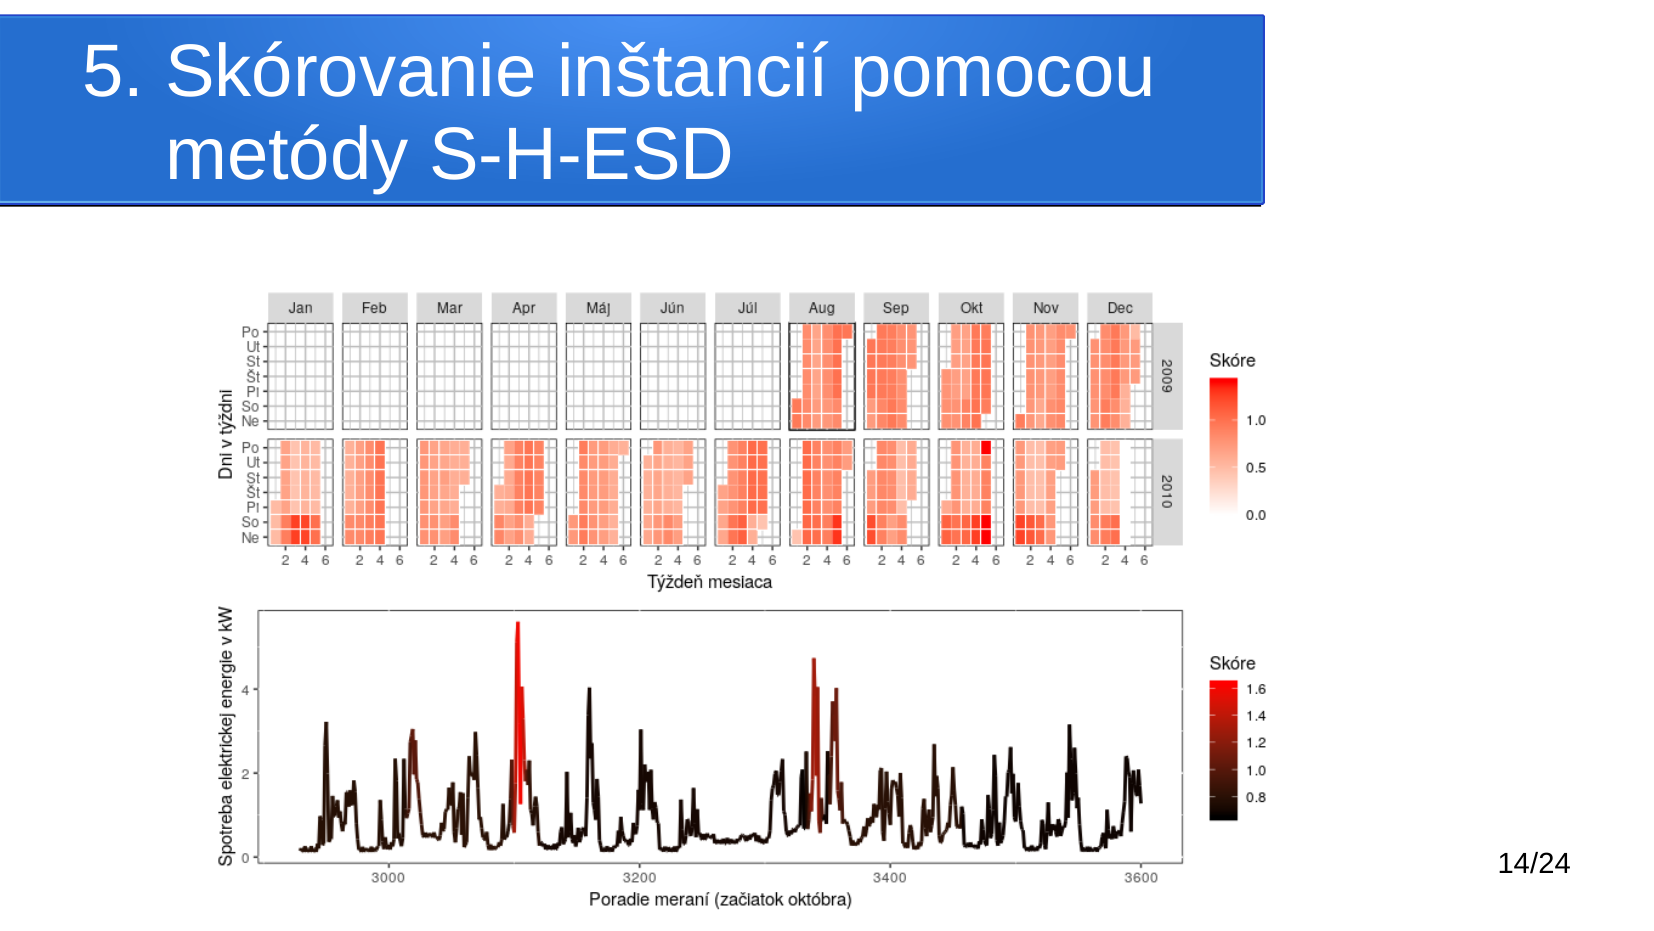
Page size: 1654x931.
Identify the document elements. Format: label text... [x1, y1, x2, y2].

title 5. Skórovanie inštancií pomocou metódy S-H-ESD [82, 29, 1231, 196]
picture [210, 284, 1285, 919]
